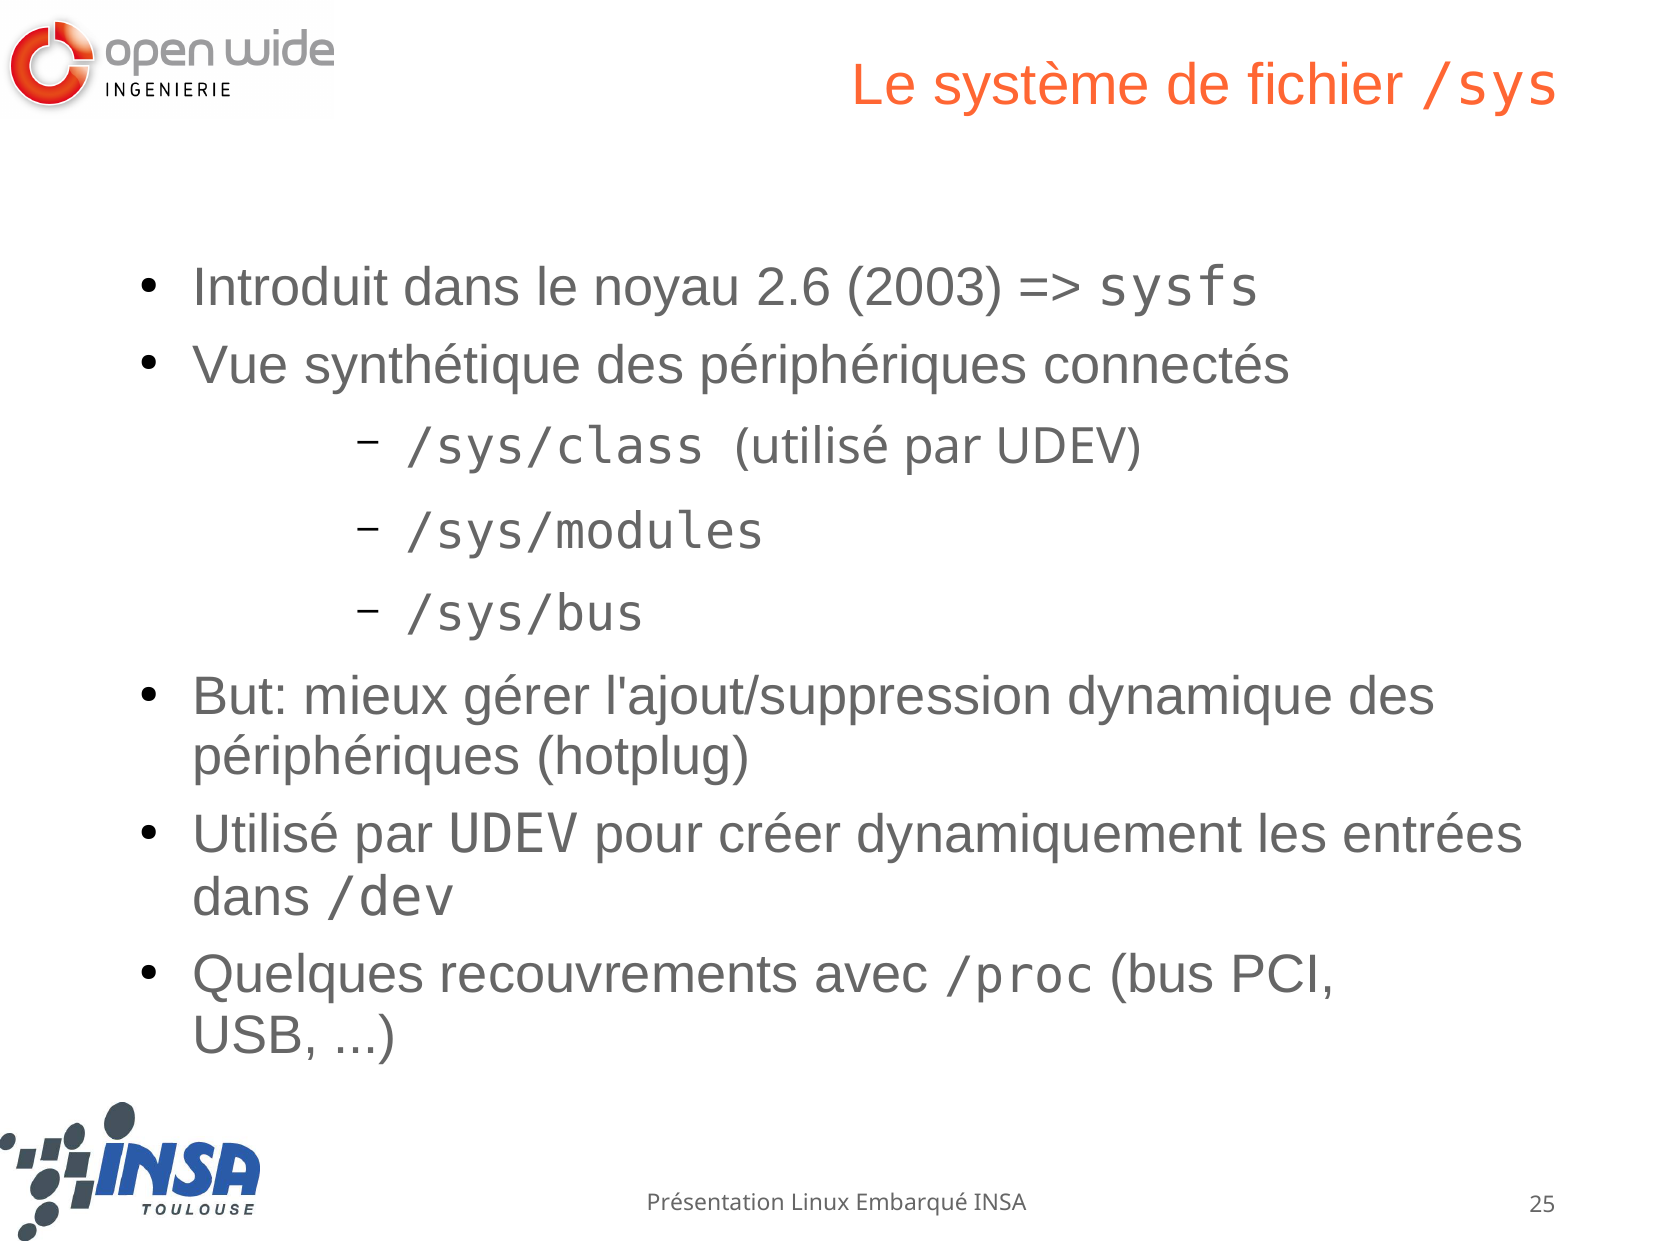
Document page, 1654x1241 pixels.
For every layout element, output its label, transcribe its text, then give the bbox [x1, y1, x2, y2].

picture [0, 0, 334, 119]
picture [0, 1102, 260, 1241]
title Le système de fichier /sys [602, 12, 1561, 157]
list Introduit dans le noyau 2.6 (2003) => sysfs Vue synthétique des périphériques connectés /sys/class (utilisé par UDEV) /sys/modules /sys/bus But: mieux gérer l'ajout/suppression dynamique des périphériques (hotplug) Utilisé par UDEV pour créer dynamiquement les entrées dans /dev Quelques recouvrements avec /proc (bus PCI, USB, ...) [121, 255, 1534, 1135]
